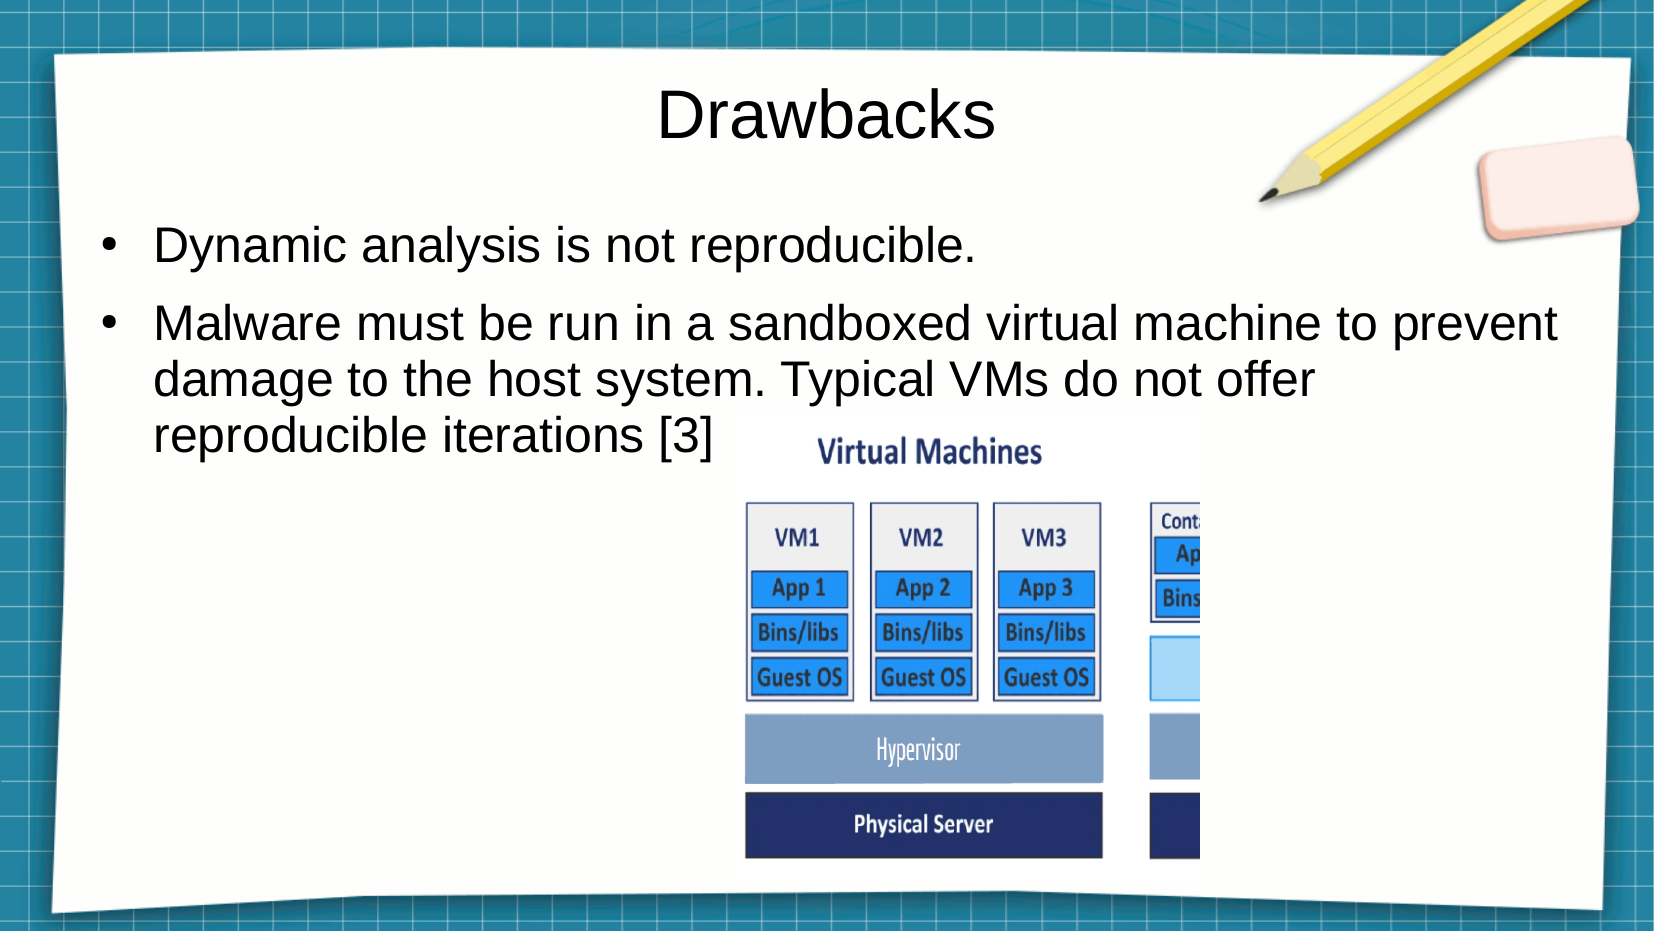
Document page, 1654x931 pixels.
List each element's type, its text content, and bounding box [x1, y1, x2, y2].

picture [0, 0, 1654, 931]
title Drawbacks [82, 37, 1571, 193]
list Dynamic analysis is not reproducible. Malware must be run in a sandboxed virtual machine to prevent damage to the host system. Typical VMs do not offer reproducible iterations [3] [82, 217, 1571, 758]
